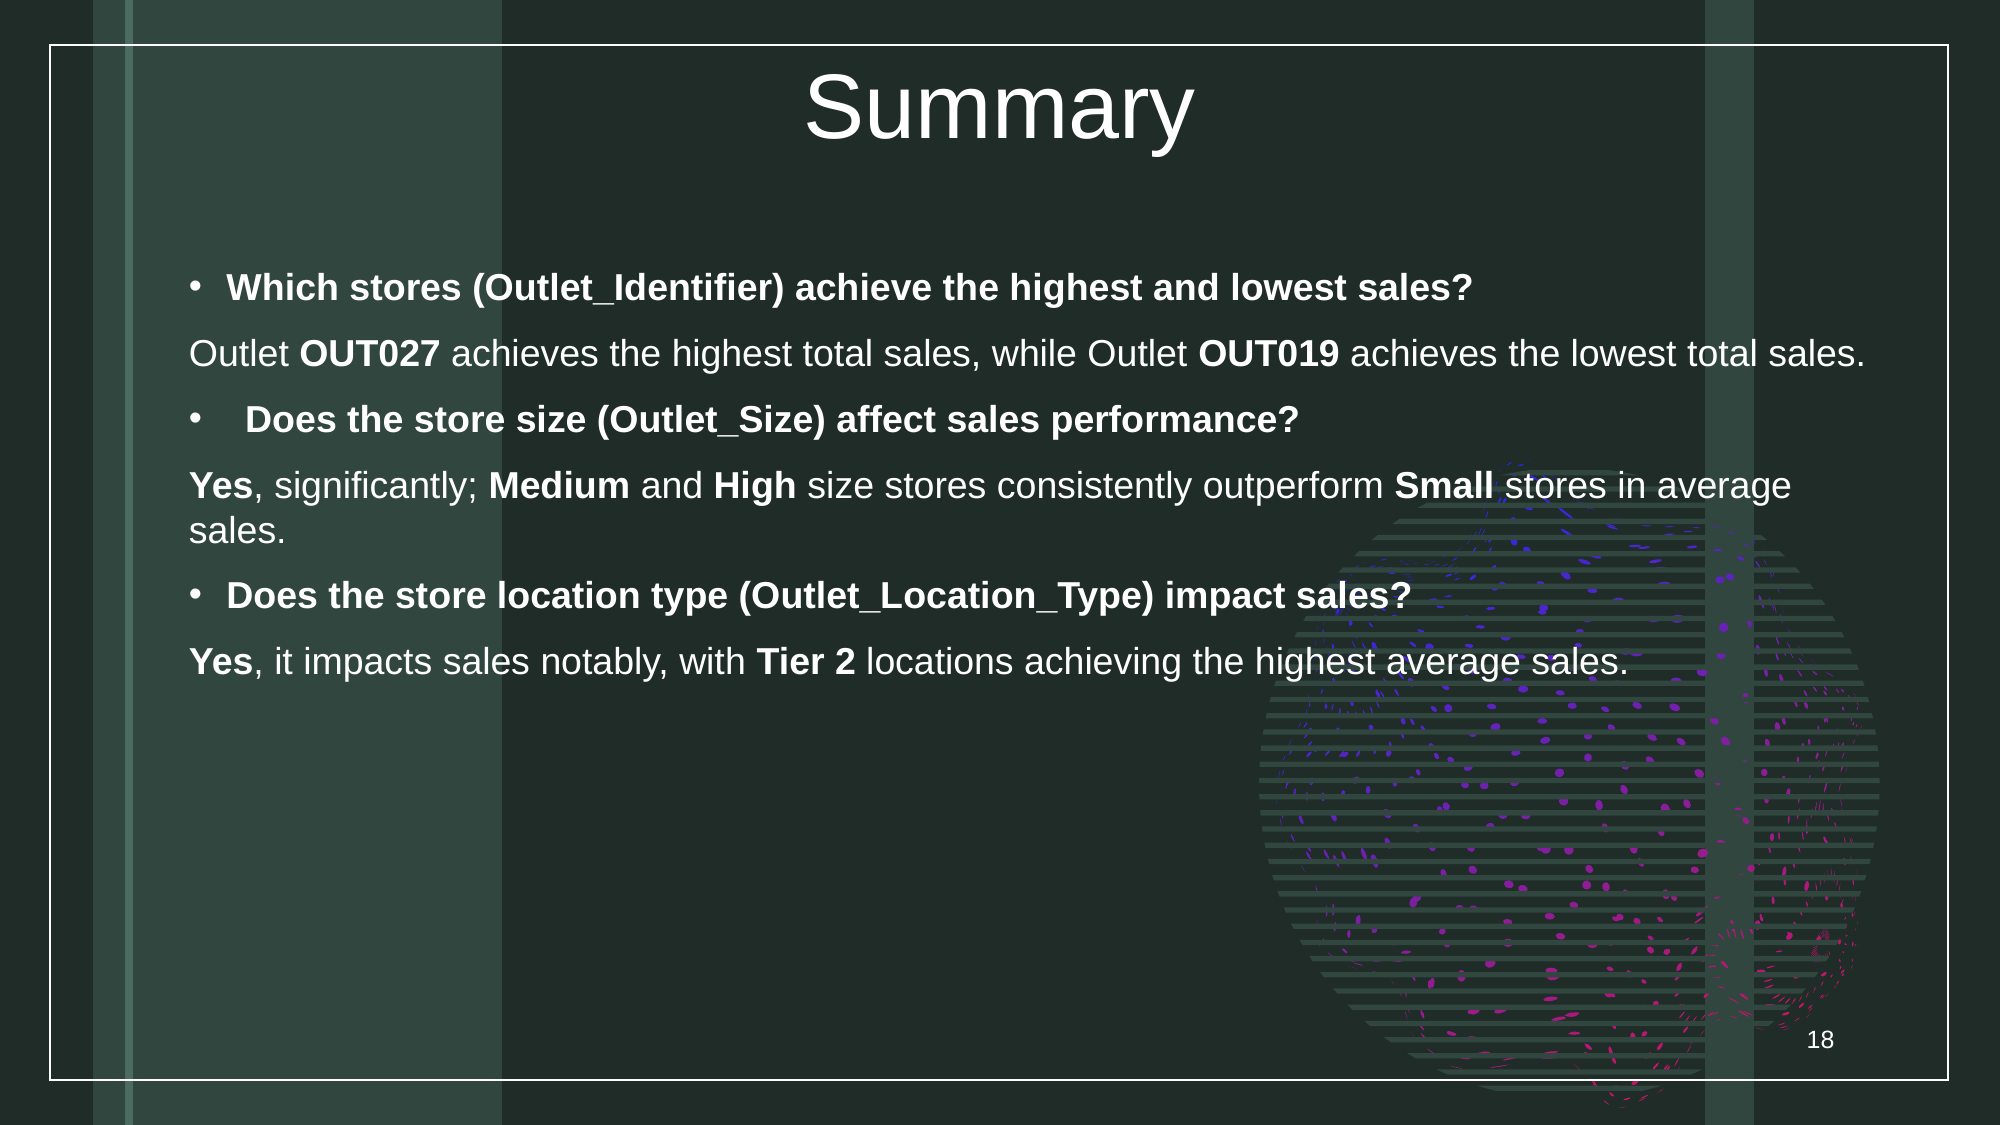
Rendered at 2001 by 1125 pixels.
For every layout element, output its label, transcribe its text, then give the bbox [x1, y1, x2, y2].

list Which stores (Outlet_Identifier) achieve the highest and lowest sales? Outlet OUT027 achieves the highest total sales, while Outlet OUT019 achieves the lowest total sales. Does the store size (Outlet_Size) affect sales performance? Yes, significantly; Medium and High size stores consistently outperform Small stores in average sales. Does the store location type (Outlet_Location_Type) impact sales? Yes, it impacts sales notably, with Tier 2 locations achieving the highest average sales. [173, 255, 1893, 1125]
title Summary [62, 0, 1938, 218]
slide_number 18 [1791, 1008, 1931, 1068]
